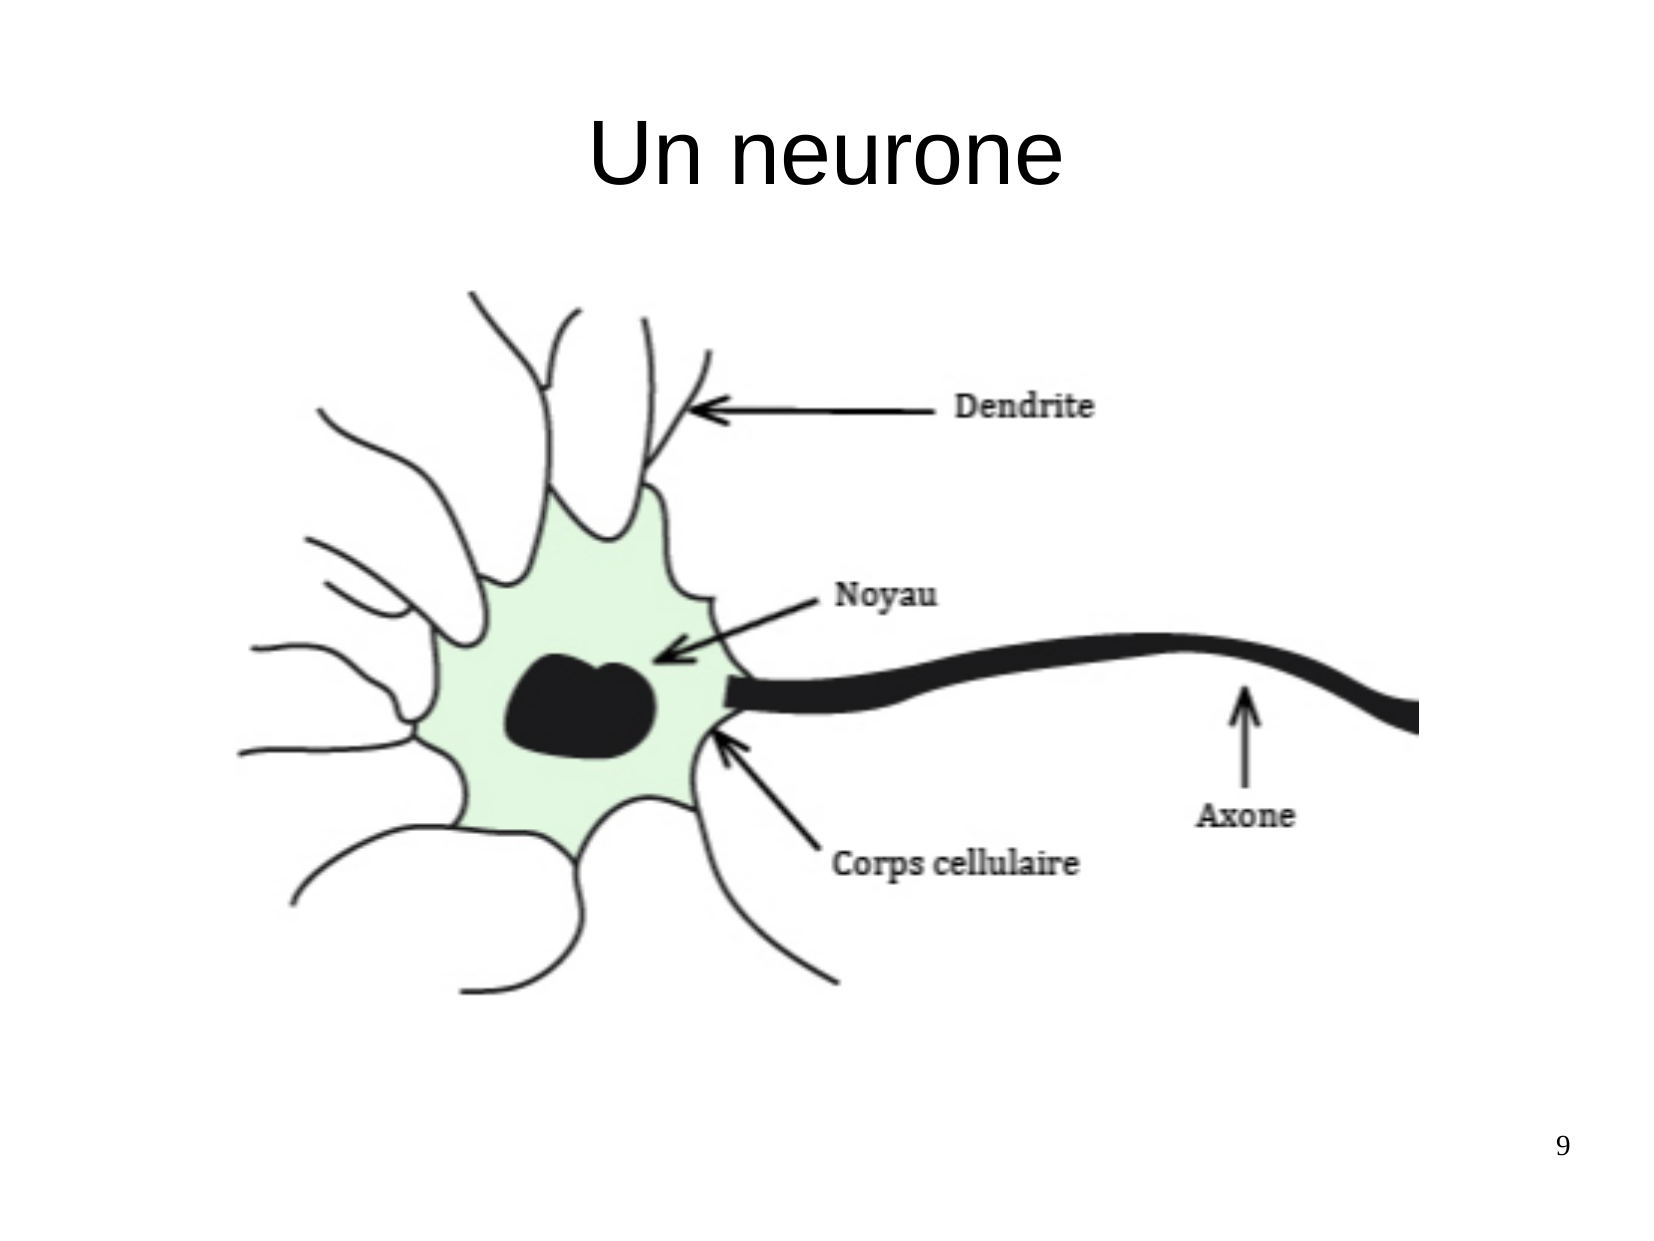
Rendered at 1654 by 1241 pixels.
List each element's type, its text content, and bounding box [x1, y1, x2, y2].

picture [235, 290, 1419, 1109]
title Un neurone [82, 49, 1571, 257]
